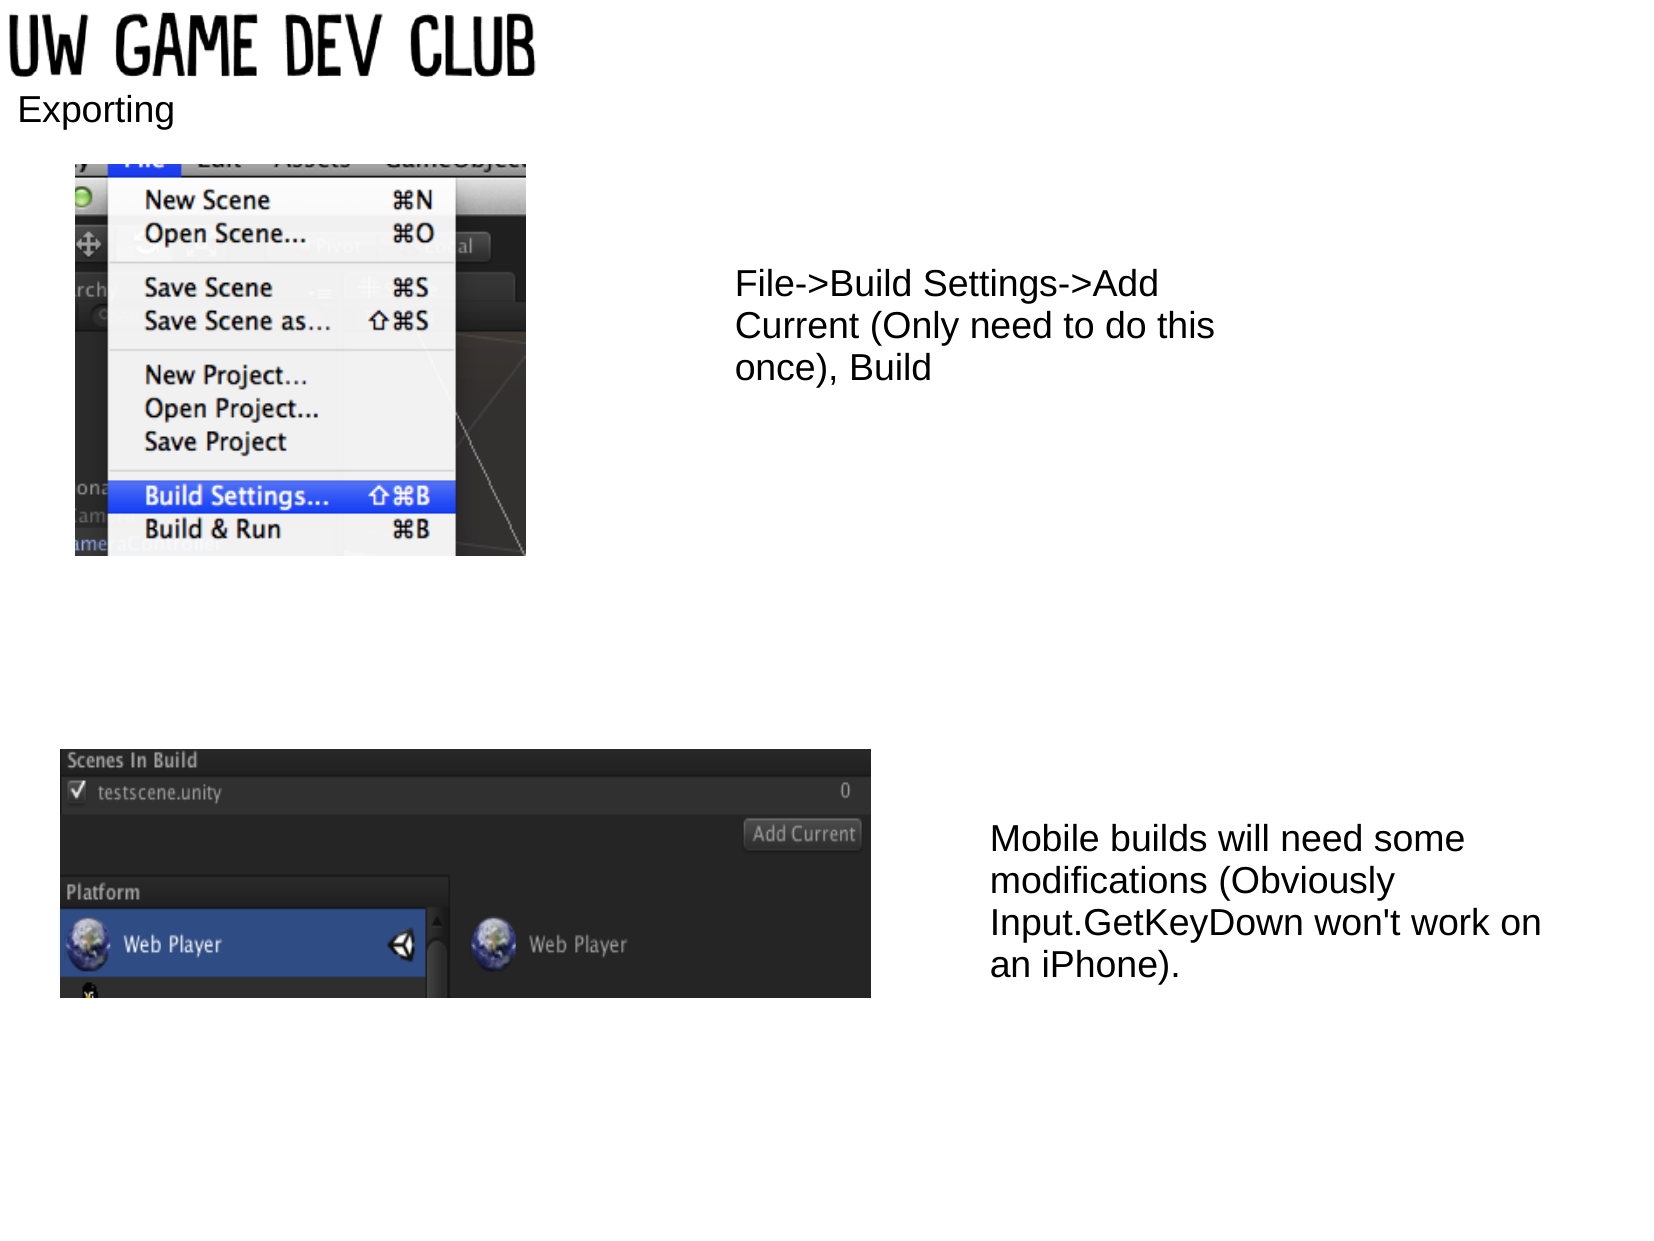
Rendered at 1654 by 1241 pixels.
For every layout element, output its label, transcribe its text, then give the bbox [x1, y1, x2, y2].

picture [2, 7, 551, 80]
text_box Exporting [2, 80, 843, 138]
picture [60, 749, 871, 998]
picture [75, 164, 526, 556]
text_box File->Build Settings->Add Current (Only need to do this once), Build [720, 255, 1261, 396]
text_box Mobile builds will need some modifications (Obviously Input.GetKeyDown won't work on an iPhone). [975, 810, 1591, 993]
